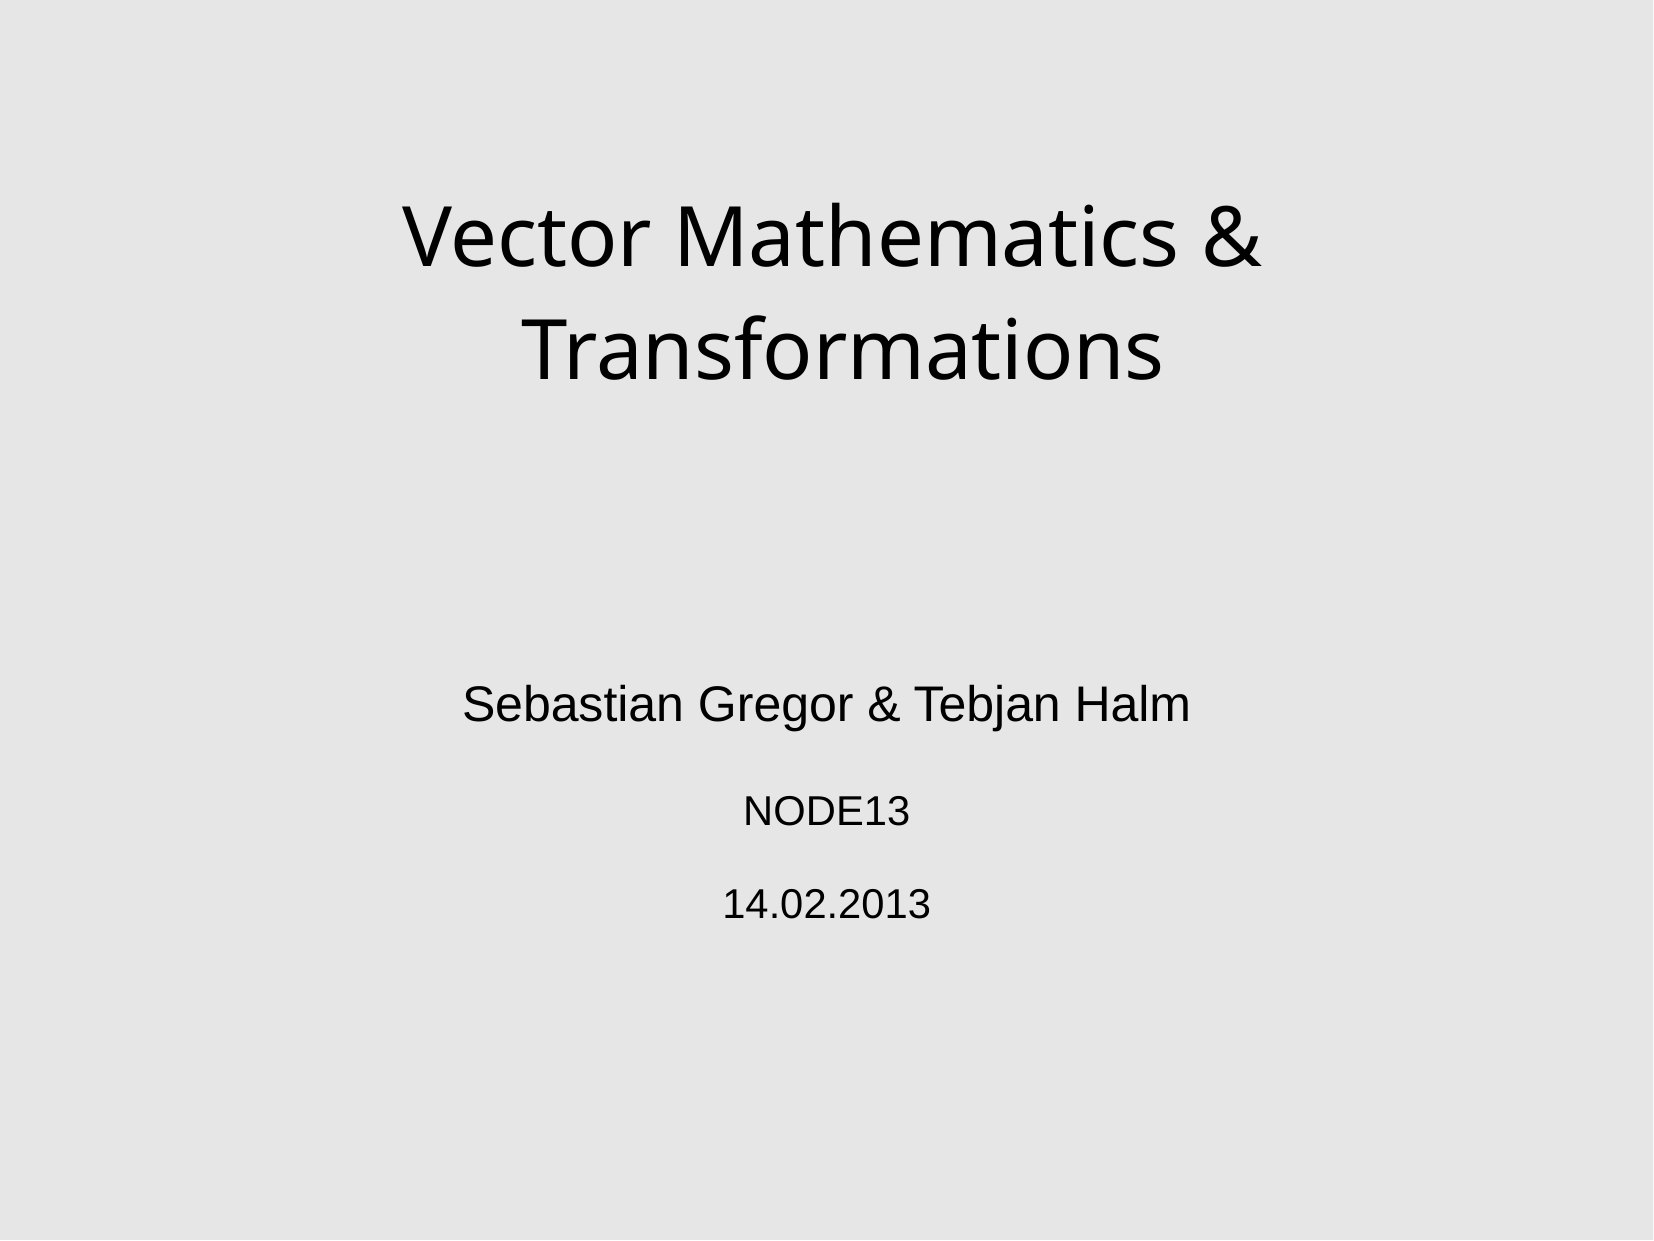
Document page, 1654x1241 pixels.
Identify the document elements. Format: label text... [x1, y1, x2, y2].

title Vector Mathematics & Transformations [88, 177, 1577, 434]
subtitle Sebastian Gregor & Tebjan Halm NODE13 14.02.2013 [82, 501, 1571, 1102]
